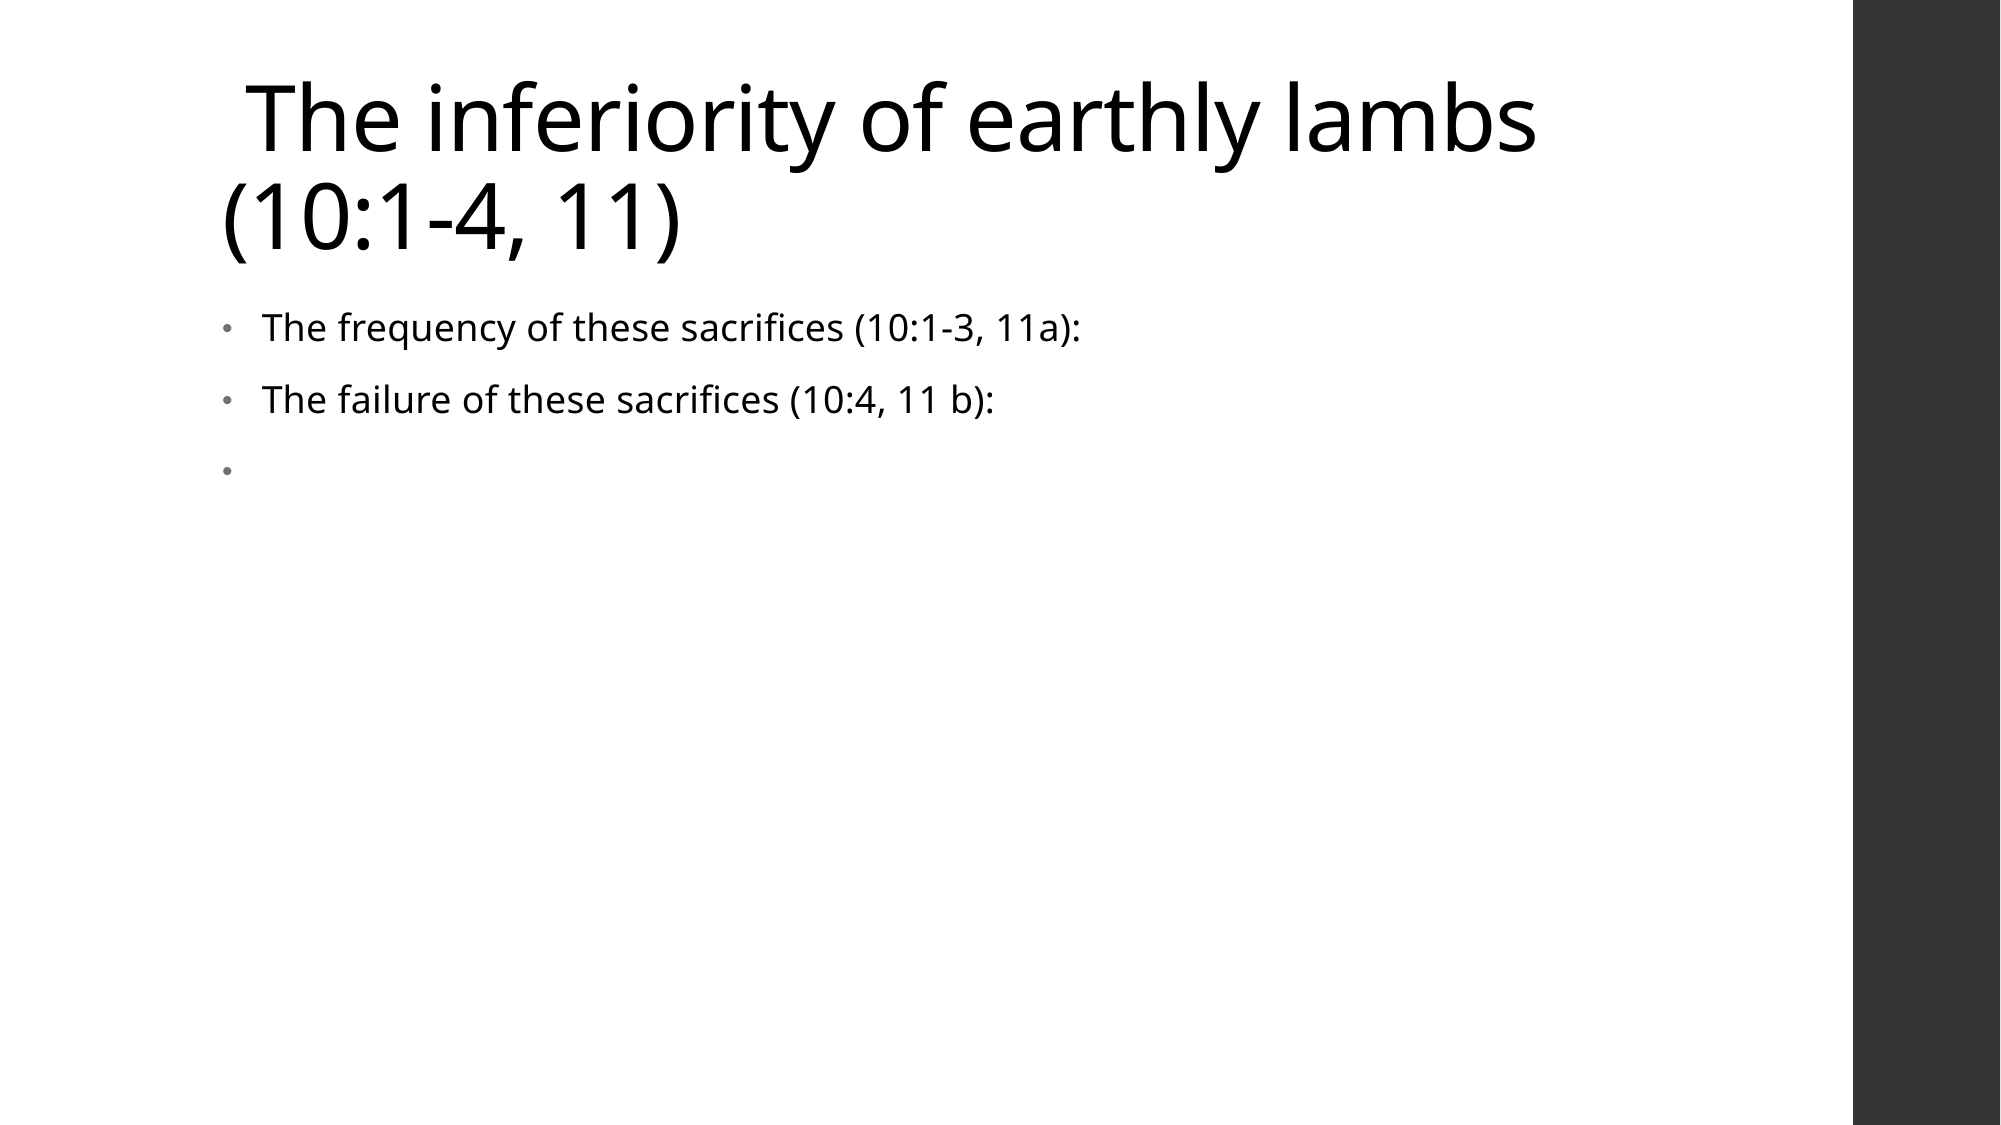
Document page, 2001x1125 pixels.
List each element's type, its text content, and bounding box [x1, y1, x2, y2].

list The frequency of these sacrifices (10:1-3, 11a): The failure of these sacrifices (10:4, 11 b): [206, 299, 1617, 1014]
title The inferiority of earthly lambs (10:1-4, 11) [206, 60, 1797, 278]
